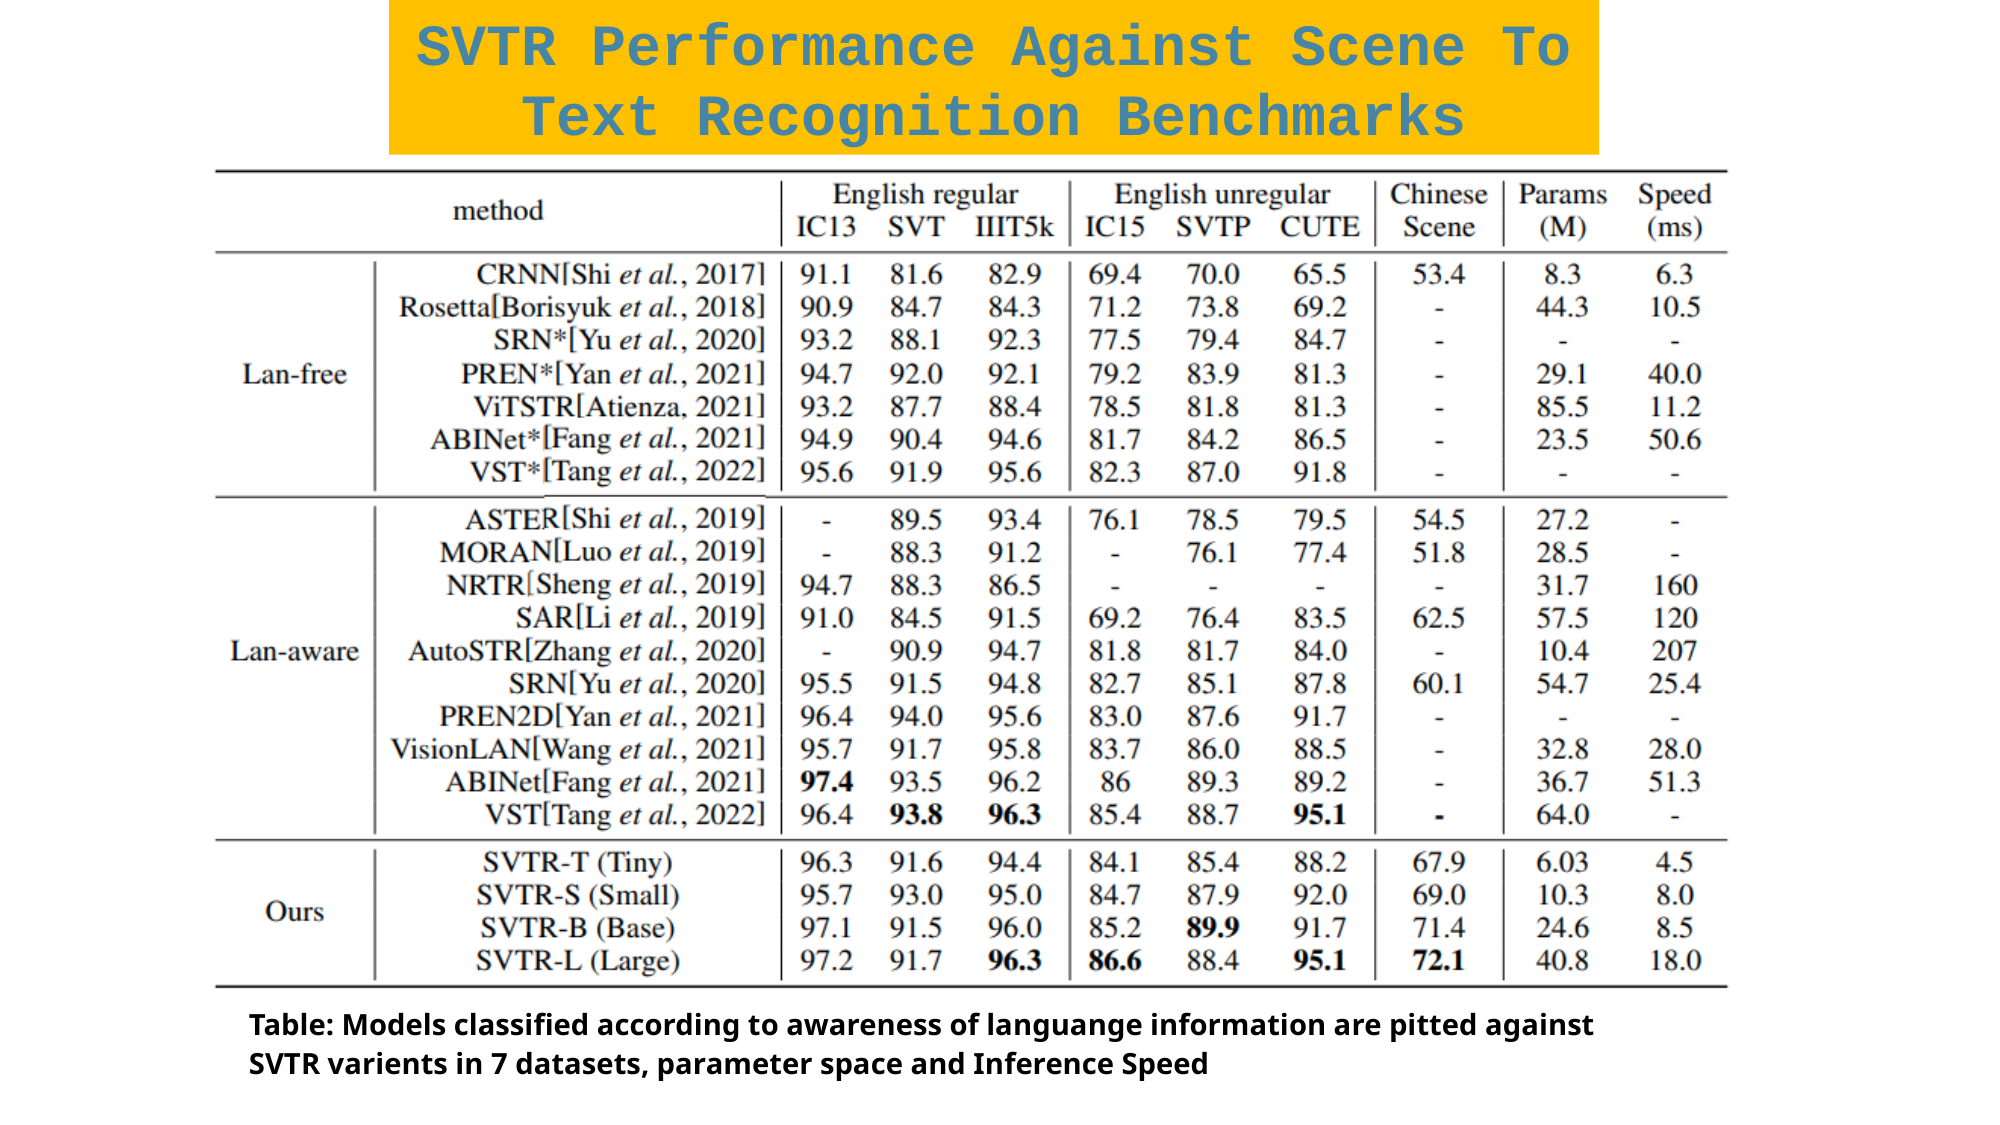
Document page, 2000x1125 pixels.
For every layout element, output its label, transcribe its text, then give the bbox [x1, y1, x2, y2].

text_box SVTR Performance Against Scene To Text Recognition Benchmarks [389, 0, 1600, 155]
text_box Table: Models classified according to awareness of languange information are pitted against SVTR varients in 7 datasets, parameter space and Inference Speed [234, 996, 1675, 1070]
picture [210, 159, 1738, 1000]
